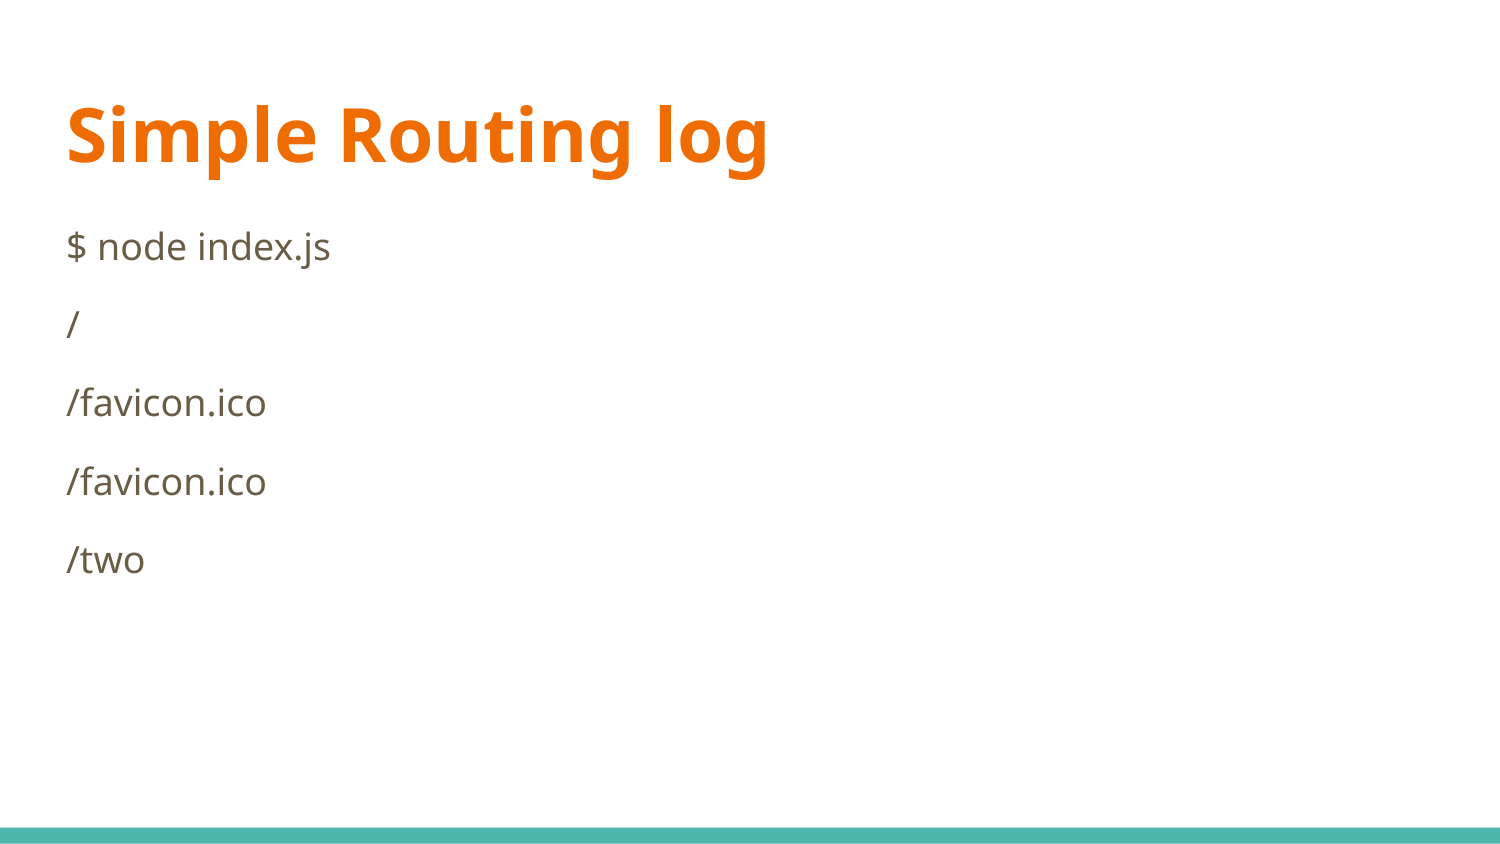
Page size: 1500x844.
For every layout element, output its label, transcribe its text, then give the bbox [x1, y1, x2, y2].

list $ node index.js / /favicon.ico /favicon.ico /two [51, 207, 1449, 750]
title Simple Routing log [51, 72, 1449, 189]
